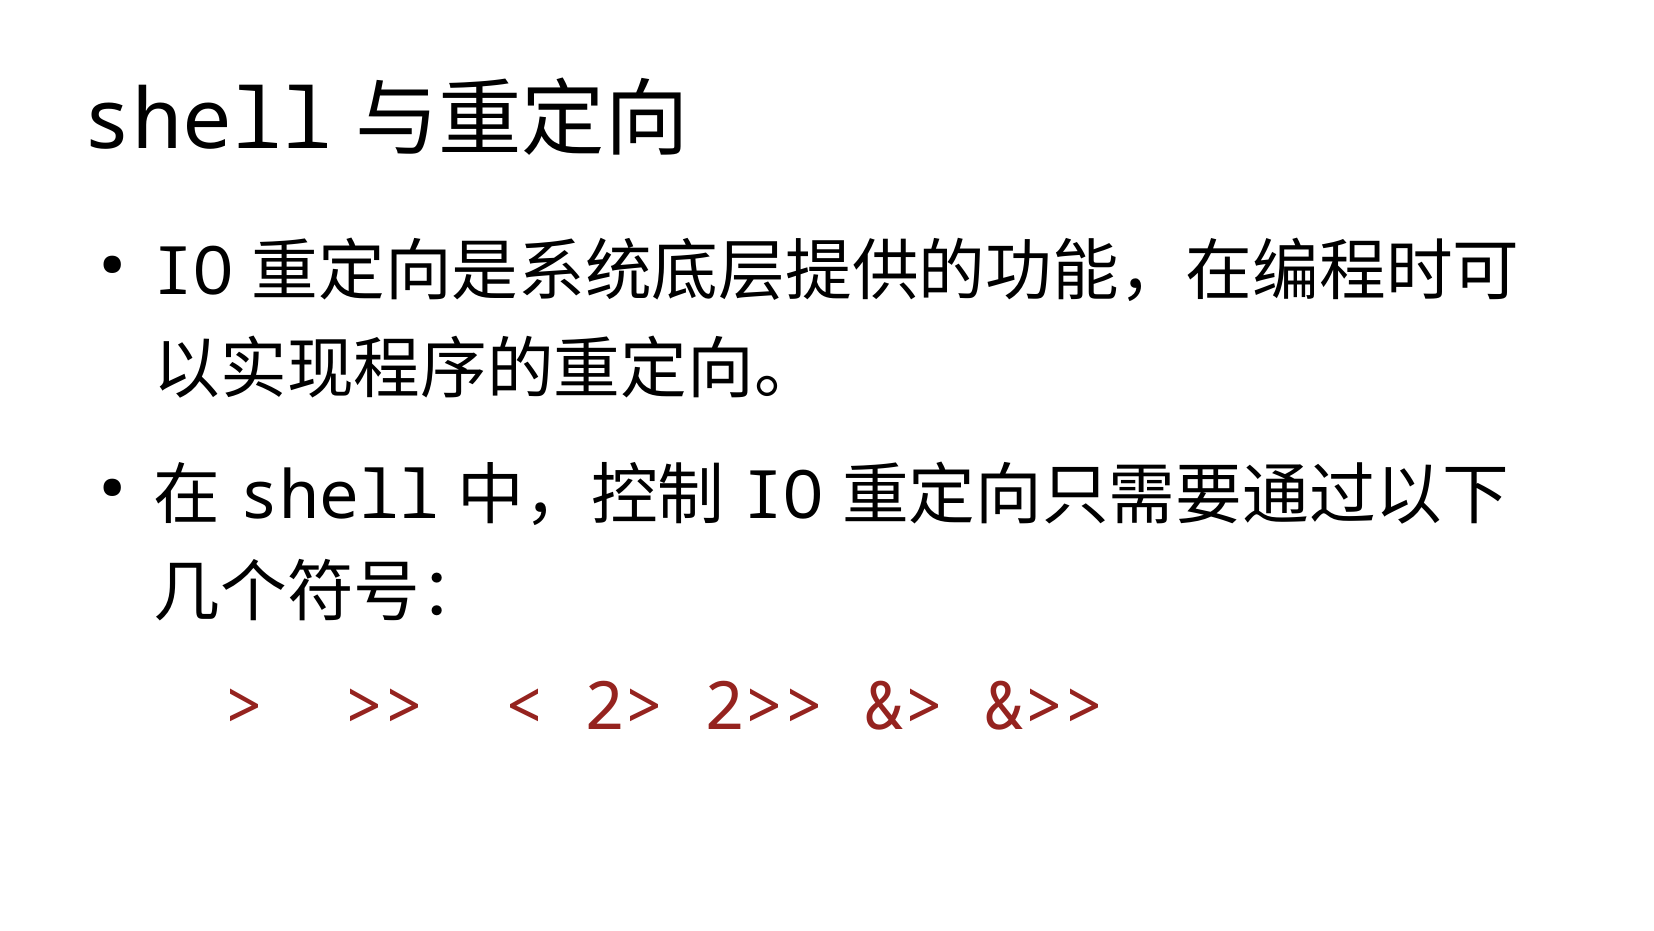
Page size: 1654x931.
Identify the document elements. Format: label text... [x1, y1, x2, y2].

title shell与重定向 [82, 37, 1571, 189]
list IO重定向是系统底层提供的功能，在编程时可以实现程序的重定向。 在shell中，控制IO重定向只需要通过以下几个符号： > >> < 2> 2>> &> &>> [82, 217, 1571, 758]
